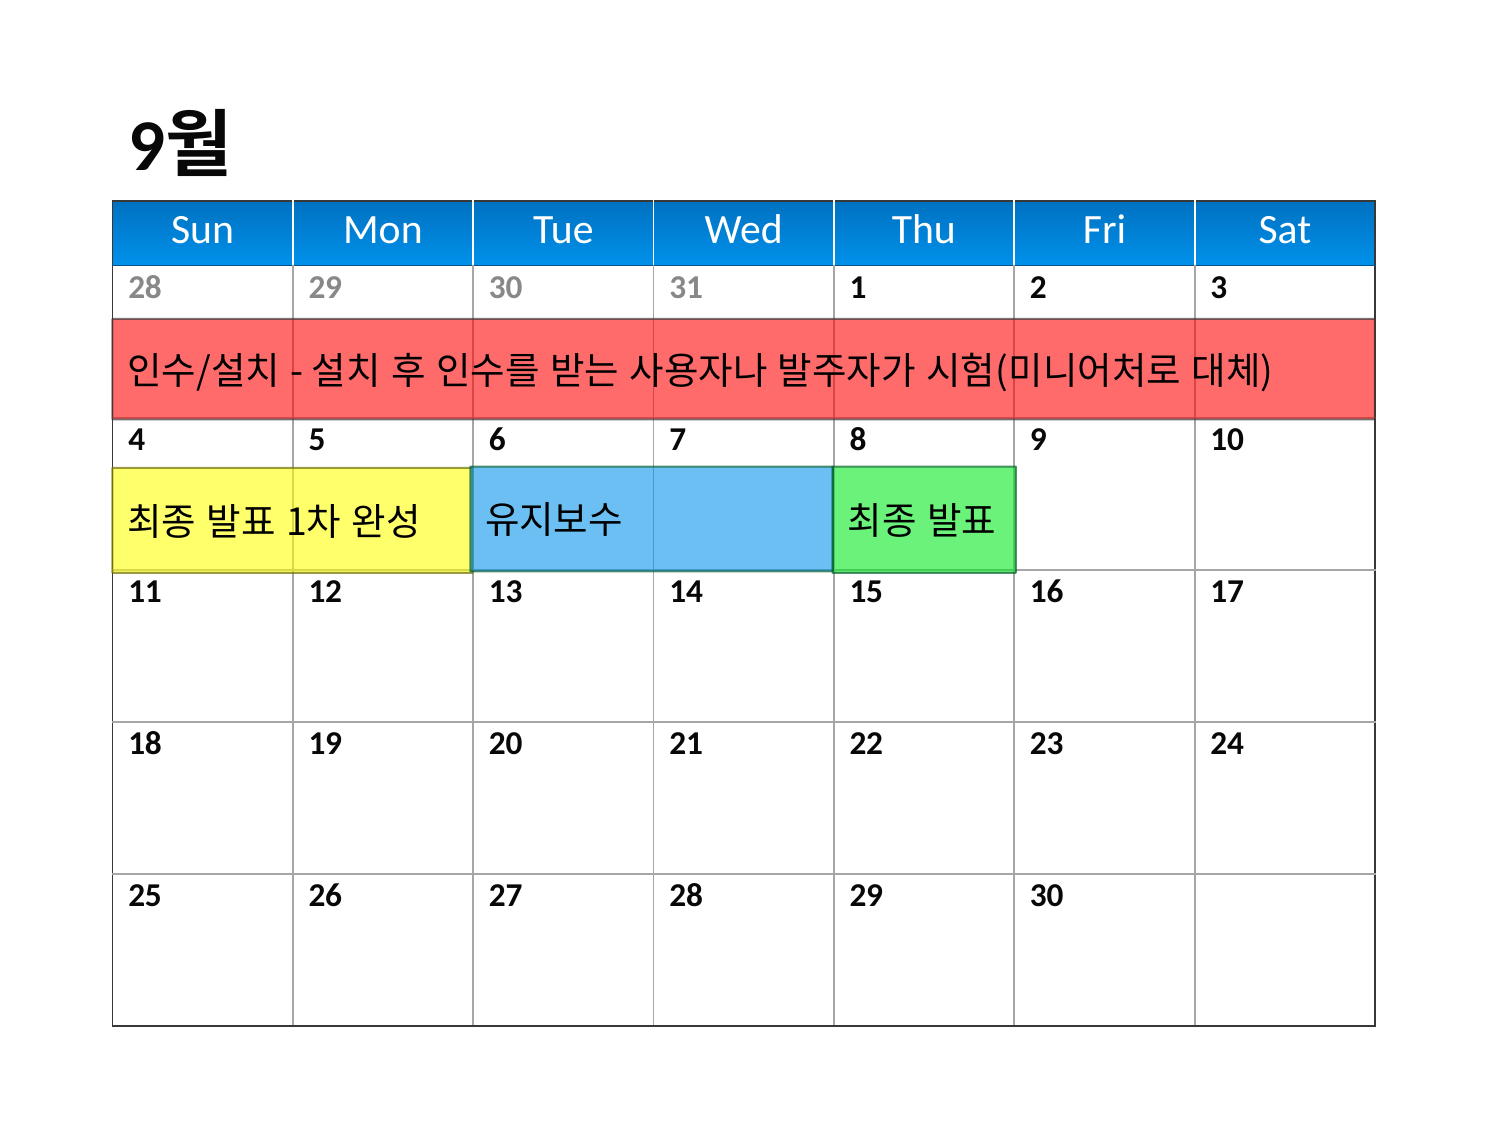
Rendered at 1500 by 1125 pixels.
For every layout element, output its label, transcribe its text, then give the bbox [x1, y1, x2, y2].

table_cell Mon [294, 202, 472, 265]
table_cell 23 [1015, 723, 1194, 873]
table_cell 25 [113, 875, 292, 1025]
table_cell 9 [1015, 420, 1194, 569]
table_cell 30 [474, 266, 653, 318]
table_cell Fri [1015, 202, 1194, 265]
table_cell 17 [1196, 571, 1374, 721]
table_cell 6 [474, 420, 653, 466]
table_cell [1196, 875, 1374, 1025]
text_box 인수/설치 - 설치 후 인수를 받는 사용자나 발주자가 시험(미니어처로 대체) [112, 318, 1375, 420]
table_cell 24 [1196, 723, 1374, 873]
table_cell 20 [474, 723, 653, 873]
table_cell Sun [113, 202, 292, 265]
table_cell Sat [1196, 202, 1374, 265]
table_cell 28 [113, 266, 292, 318]
table_cell 19 [294, 723, 472, 873]
table_cell 15 [835, 573, 1013, 721]
text_box 최종 발표 [832, 466, 1016, 573]
table_cell Wed [654, 202, 833, 265]
table_cell 21 [654, 723, 833, 873]
table_cell 5 [294, 420, 472, 467]
table_cell 7 [654, 420, 833, 466]
table_cell 14 [654, 572, 833, 721]
table_cell 13 [474, 572, 653, 721]
table_cell Tue [474, 202, 653, 265]
table_cell 11 [113, 573, 292, 721]
table_cell 26 [294, 875, 472, 1025]
table_cell Thu [835, 202, 1013, 265]
table_cell 8 [835, 420, 1013, 466]
table_header 9월 [113, 76, 1374, 200]
table_cell 18 [113, 723, 292, 873]
table_cell 10 [1196, 420, 1374, 569]
table_cell 4 [113, 420, 292, 467]
table_cell 27 [474, 875, 653, 1025]
table_cell 22 [835, 723, 1013, 873]
text_box 최종 발표 1차 완성 [112, 467, 473, 573]
table_cell 1 [835, 266, 1013, 318]
table_cell 28 [654, 875, 833, 1025]
table_cell 30 [1015, 875, 1194, 1025]
table_cell 12 [294, 573, 472, 721]
table_cell 31 [654, 266, 833, 318]
table_cell 3 [1196, 266, 1374, 318]
table_cell 29 [294, 266, 472, 318]
table_cell 29 [835, 875, 1013, 1025]
table_cell 16 [1015, 571, 1194, 721]
text_box 유지보수 [470, 466, 833, 572]
table_cell 2 [1015, 266, 1194, 318]
